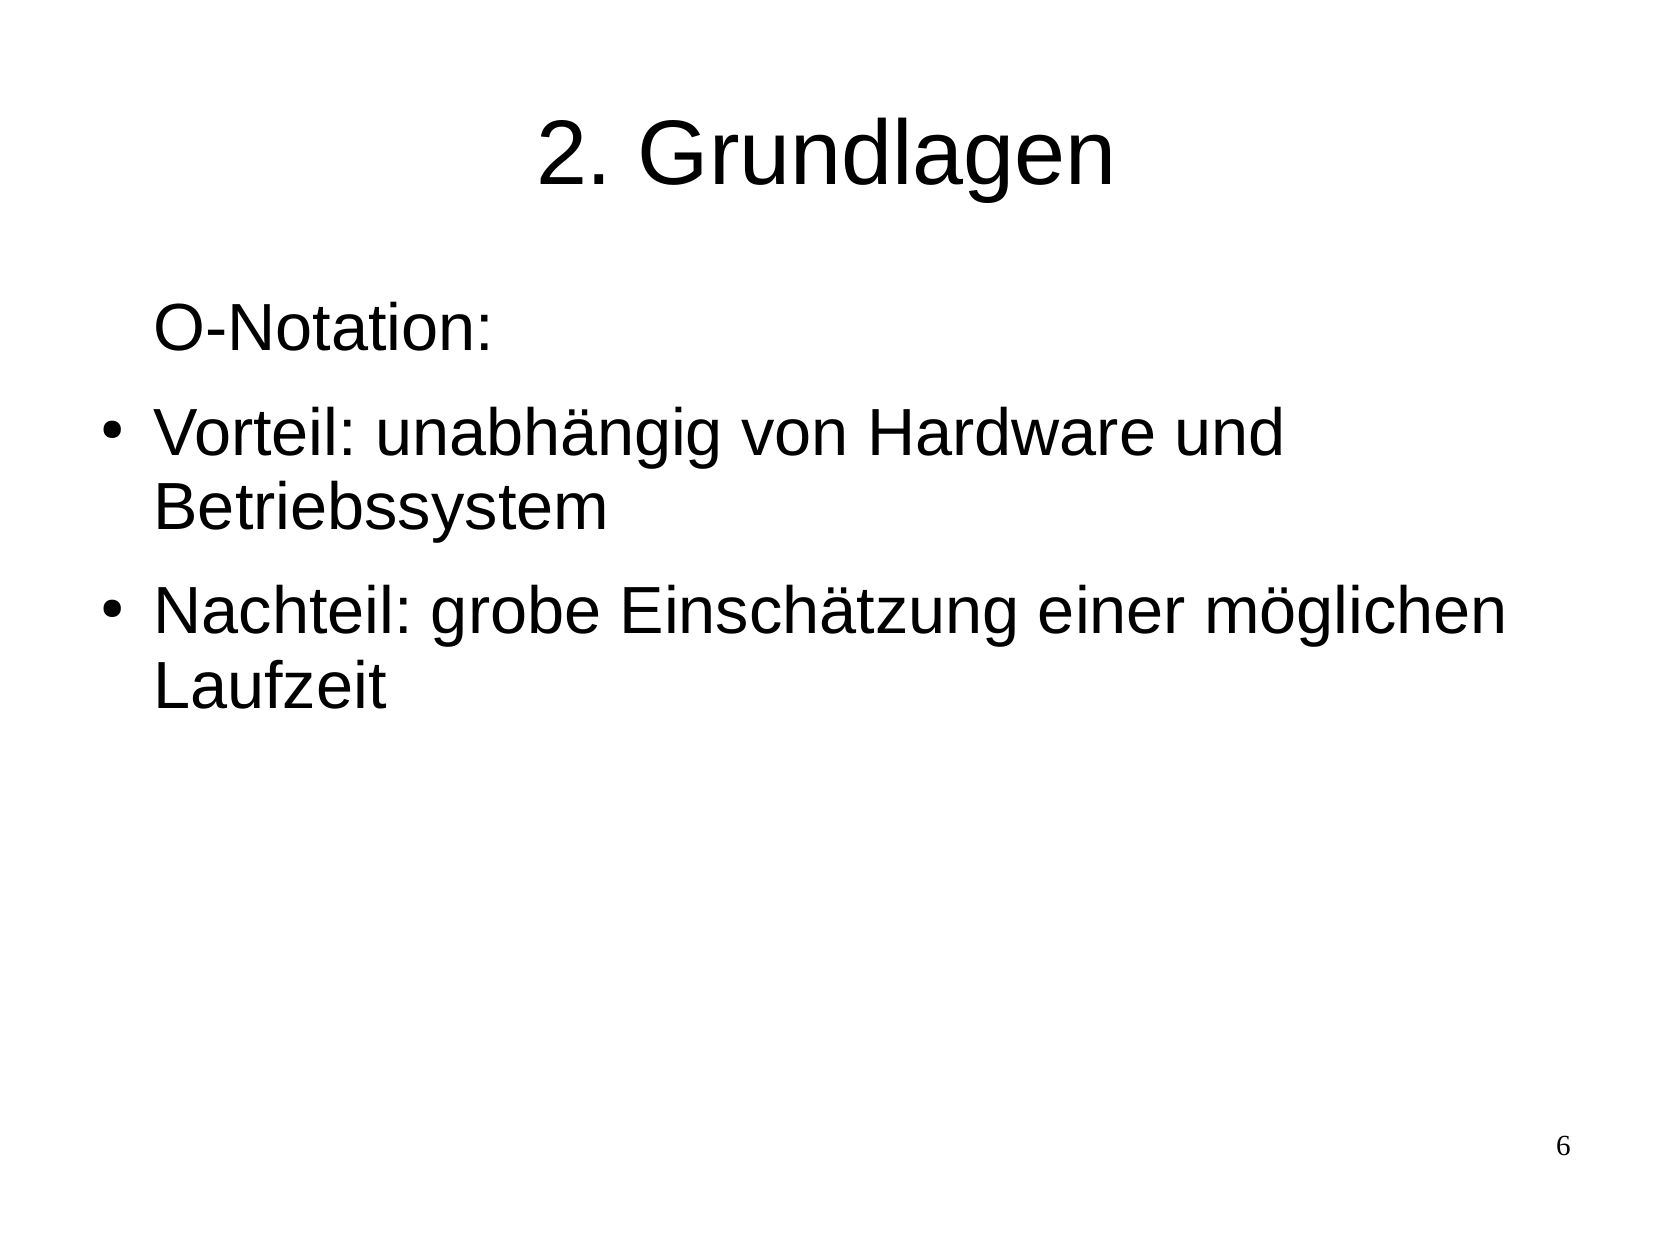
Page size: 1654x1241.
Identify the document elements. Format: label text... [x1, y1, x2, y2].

title 2. Grundlagen [82, 49, 1571, 257]
list O-Notation: Vorteil: unabhängig von Hardware und Betriebssystem Nachteil: grobe Einschätzung einer möglichen Laufzeit [82, 290, 1571, 1109]
